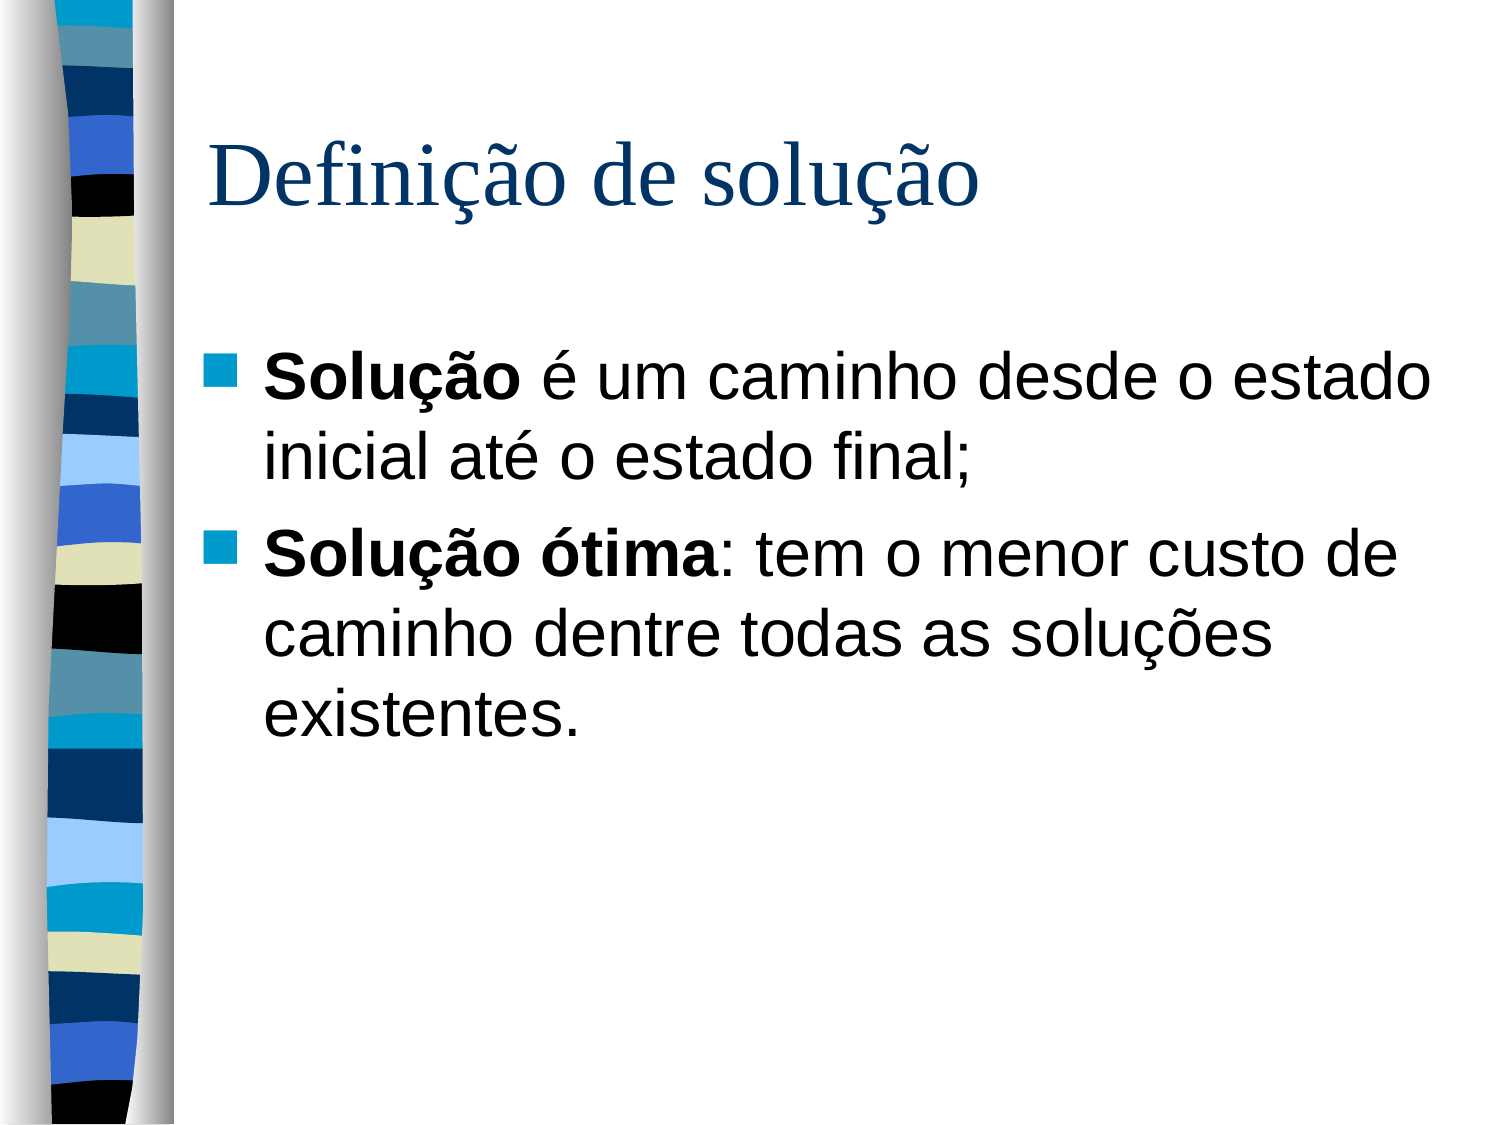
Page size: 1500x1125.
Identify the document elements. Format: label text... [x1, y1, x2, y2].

title Definição de solução [192, 74, 1468, 263]
list Solução é um caminho desde o estado inicial até o estado final; Solução ótima: tem o menor custo de caminho dentre todas as soluções existentes. [192, 324, 1468, 1000]
